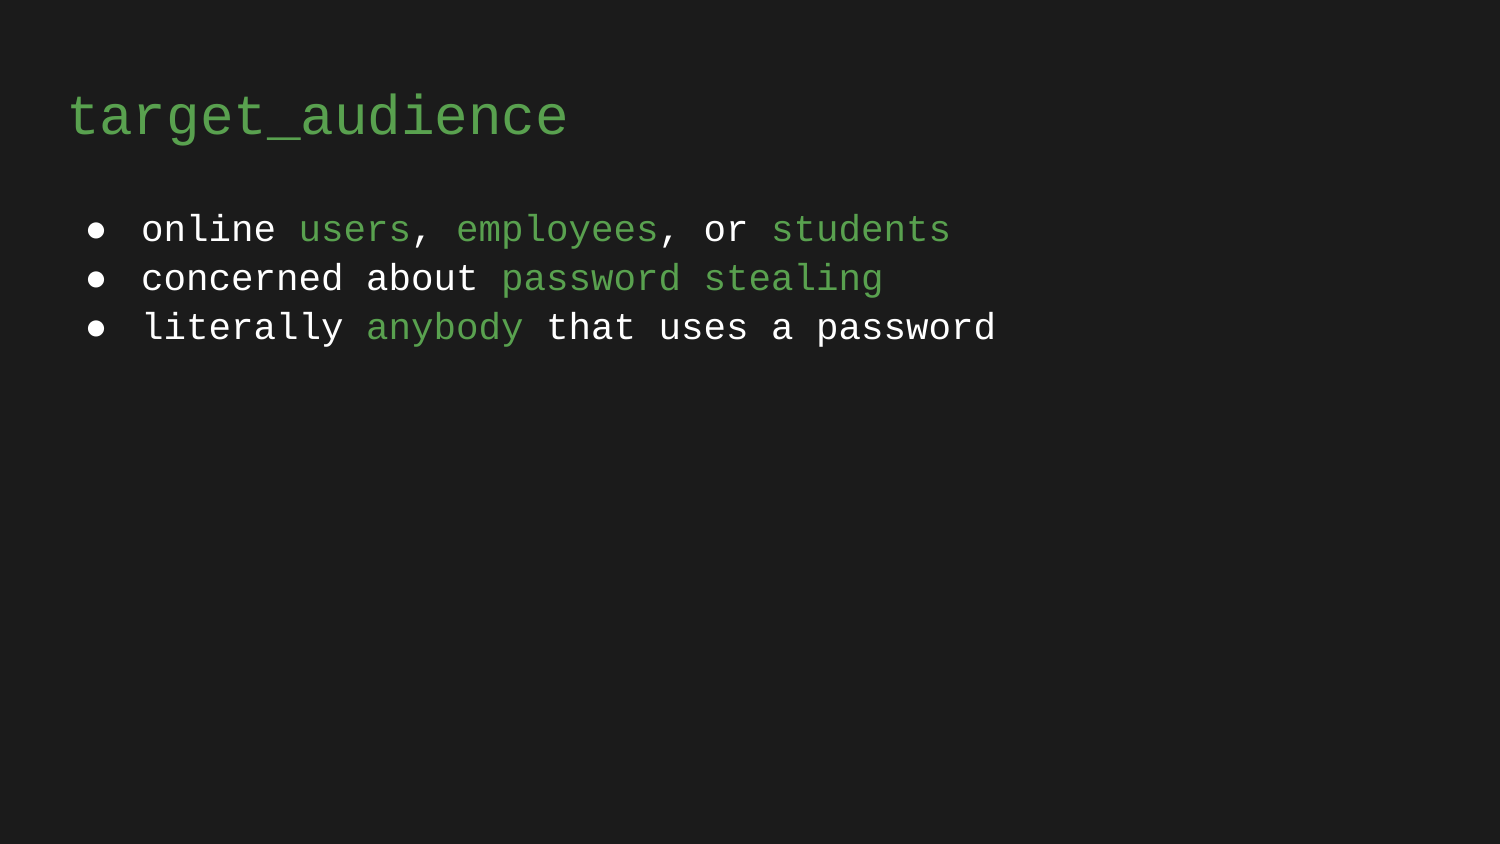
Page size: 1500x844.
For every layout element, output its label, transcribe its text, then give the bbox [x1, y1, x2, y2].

title target_audience [51, 72, 1449, 167]
list online users, employees, or students concerned about password stealing literally anybody that uses a password [51, 189, 1449, 750]
